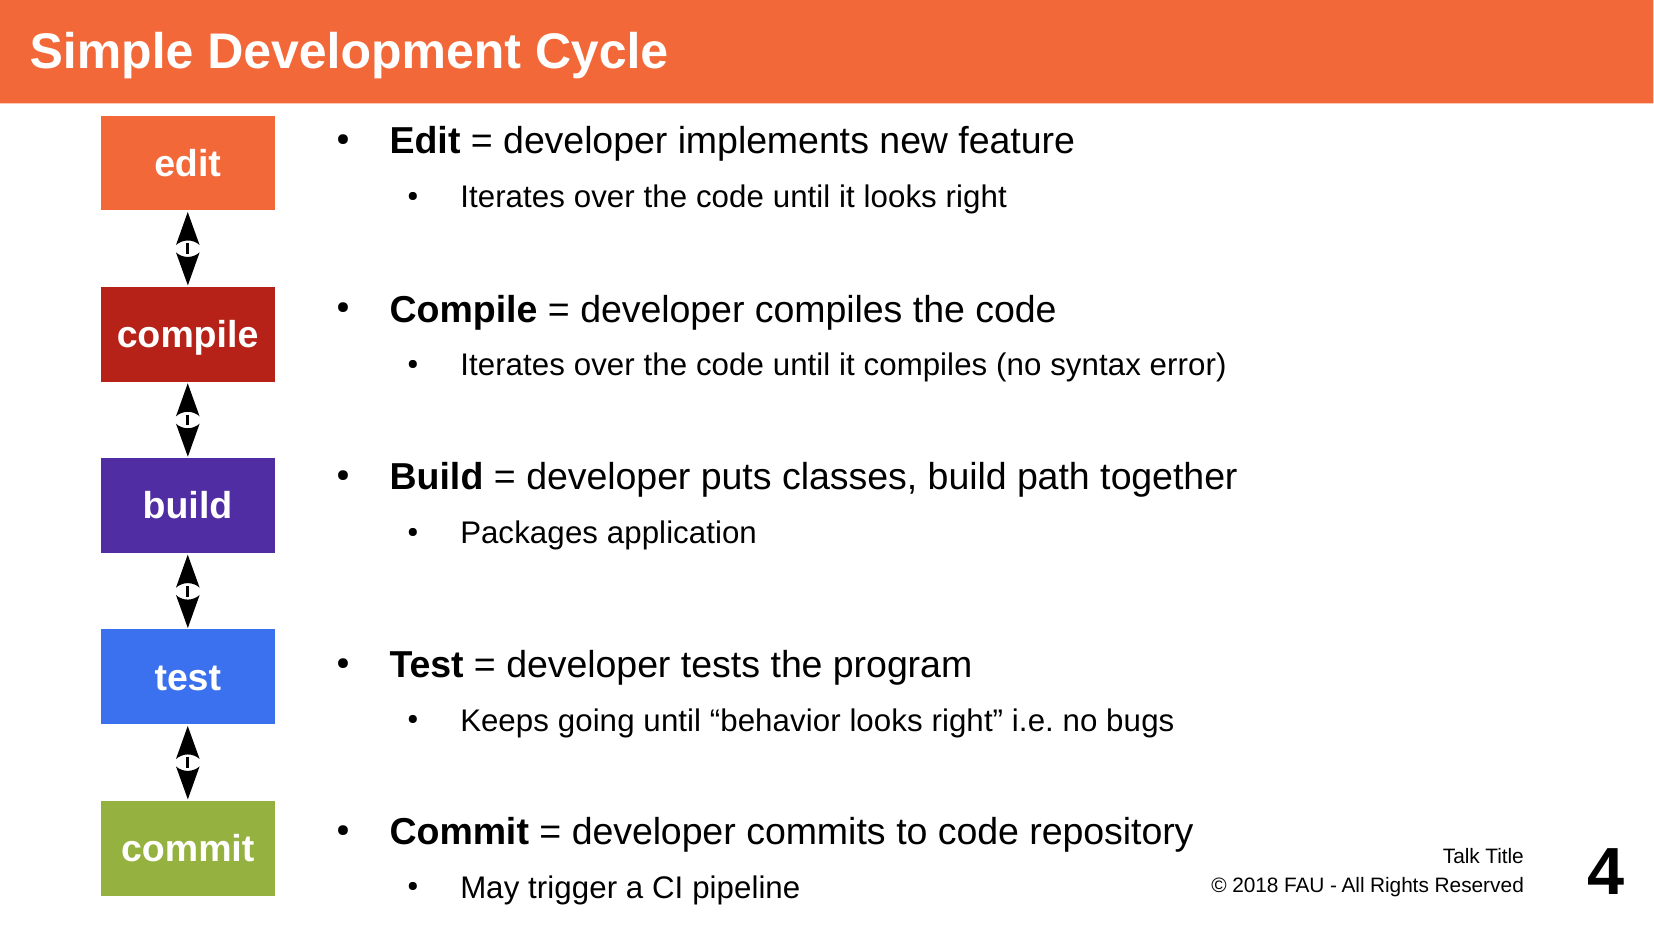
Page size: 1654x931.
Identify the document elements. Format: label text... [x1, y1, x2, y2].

list Edit = developer implements new feature Iterates over the code until it looks right Compile = developer compiles the code Iterates over the code until it compiles (no syntax error) Build = developer puts classes, build path together Packages application Test = developer tests the program Keeps going until “behavior looks right” i.e. no bugs Commit = developer commits to code repository May trigger a CI pipeline [318, 120, 1583, 916]
text_box build [99, 456, 277, 555]
text_box compile [99, 285, 277, 384]
text_box commit [99, 799, 277, 898]
text_box test [99, 627, 277, 726]
text_box edit [99, 114, 277, 212]
title Simple Development Cycle [0, 0, 1654, 104]
